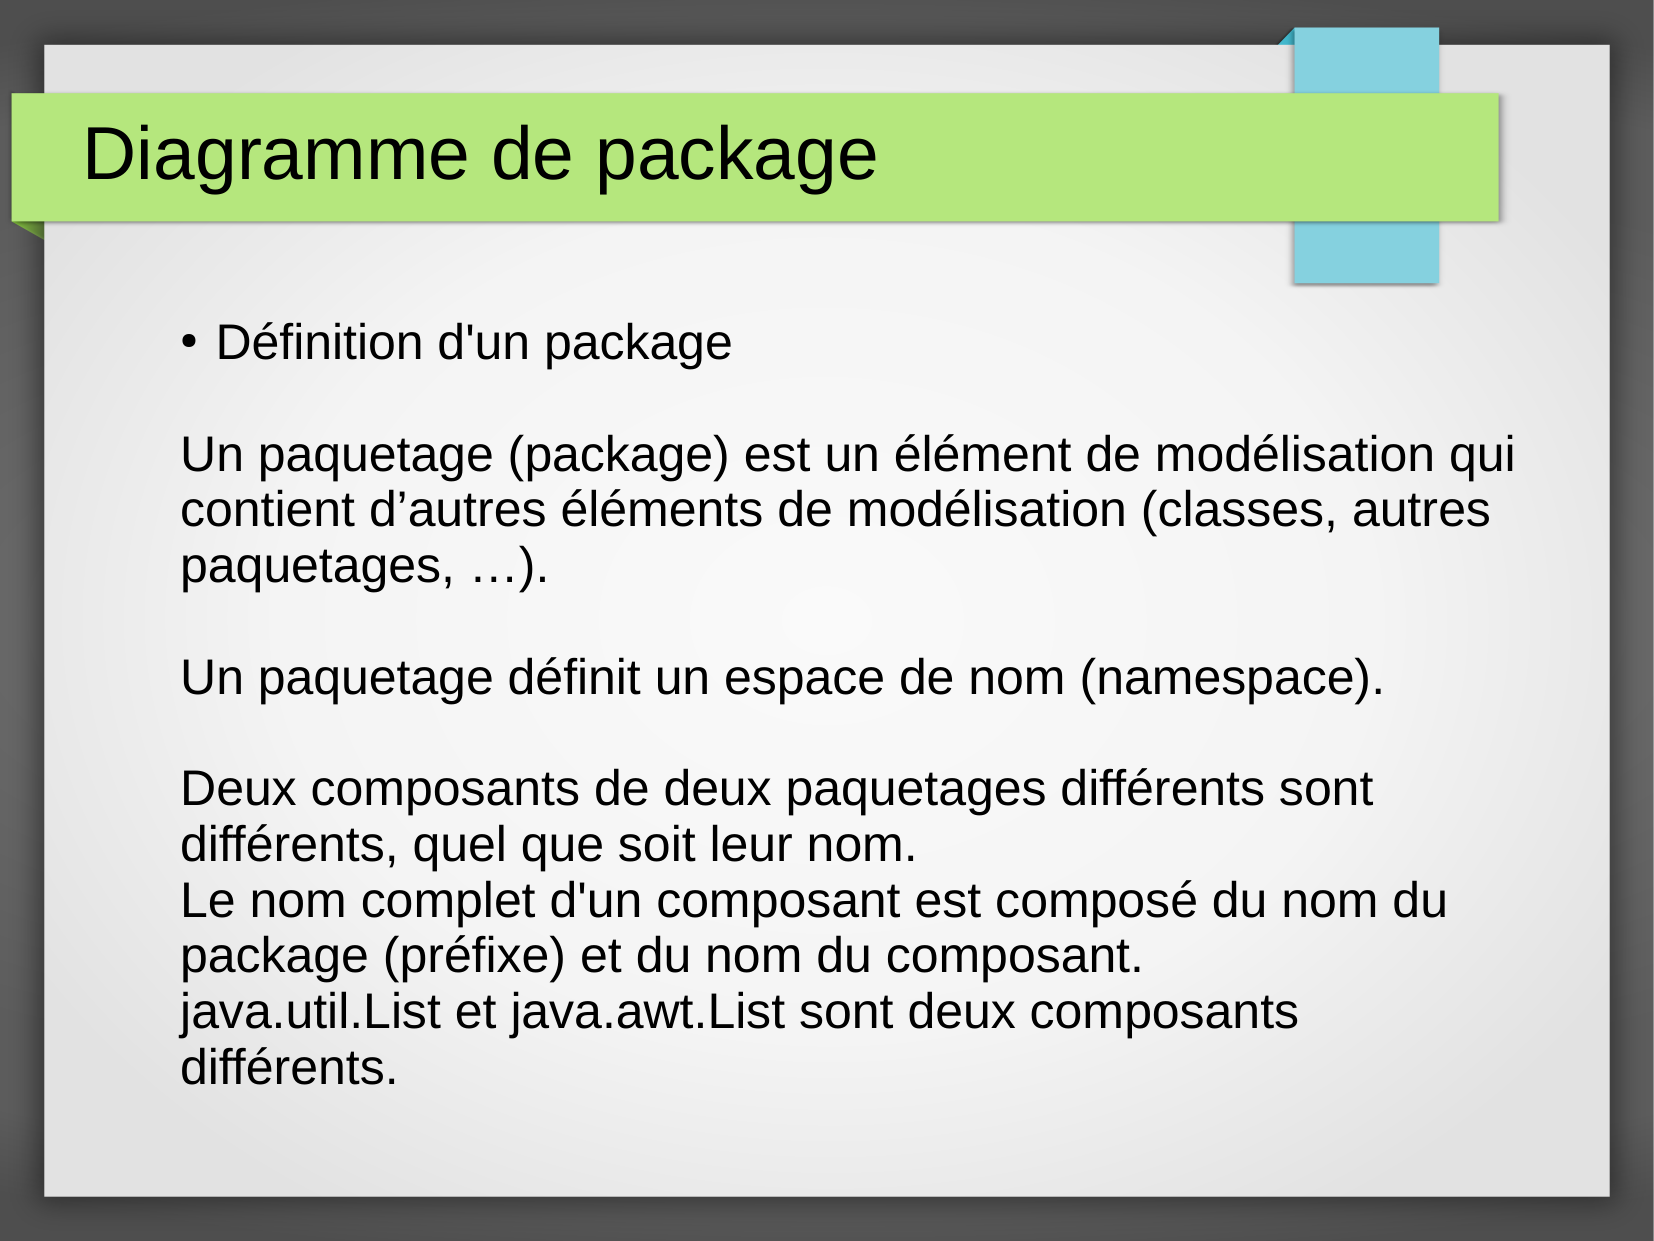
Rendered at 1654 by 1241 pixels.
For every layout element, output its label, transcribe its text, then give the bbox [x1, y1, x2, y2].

title Diagramme de package [82, 94, 1264, 213]
picture [0, 0, 1654, 1241]
text_box Définition d'un package Un paquetage (package) est un élément de modélisation qui contient d’autres éléments de modélisation (classes, autres paquetages, …). Un paquetage définit un espace de nom (namespace). Deux composants de deux paquetages différents sont différents, quel que soit leur nom. Le nom complet d'un composant est composé du nom du package (préfixe) et du nom du composant. java.util.List et java.awt.List sont deux composants différents. [165, 307, 1548, 1152]
